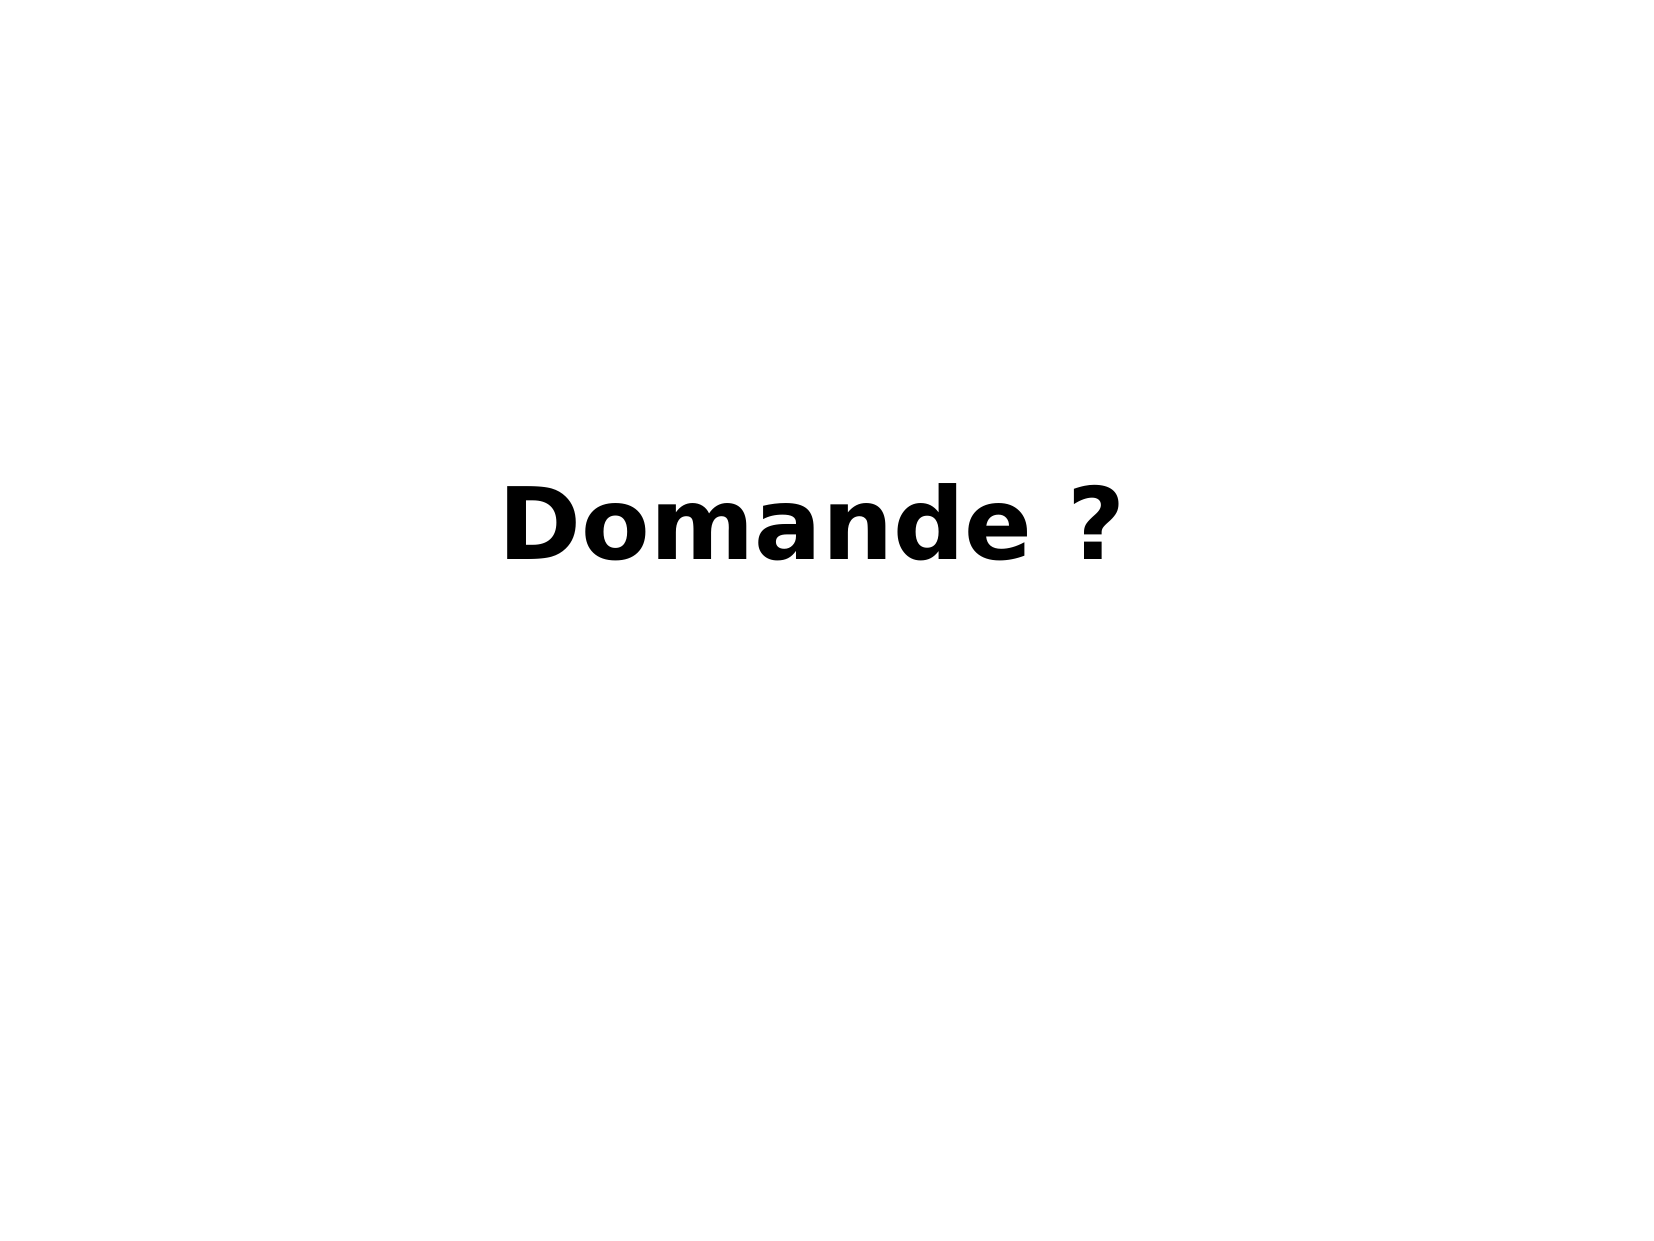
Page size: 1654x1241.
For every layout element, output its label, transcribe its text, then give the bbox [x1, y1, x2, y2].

text_box Domande ? [59, 459, 1565, 591]
